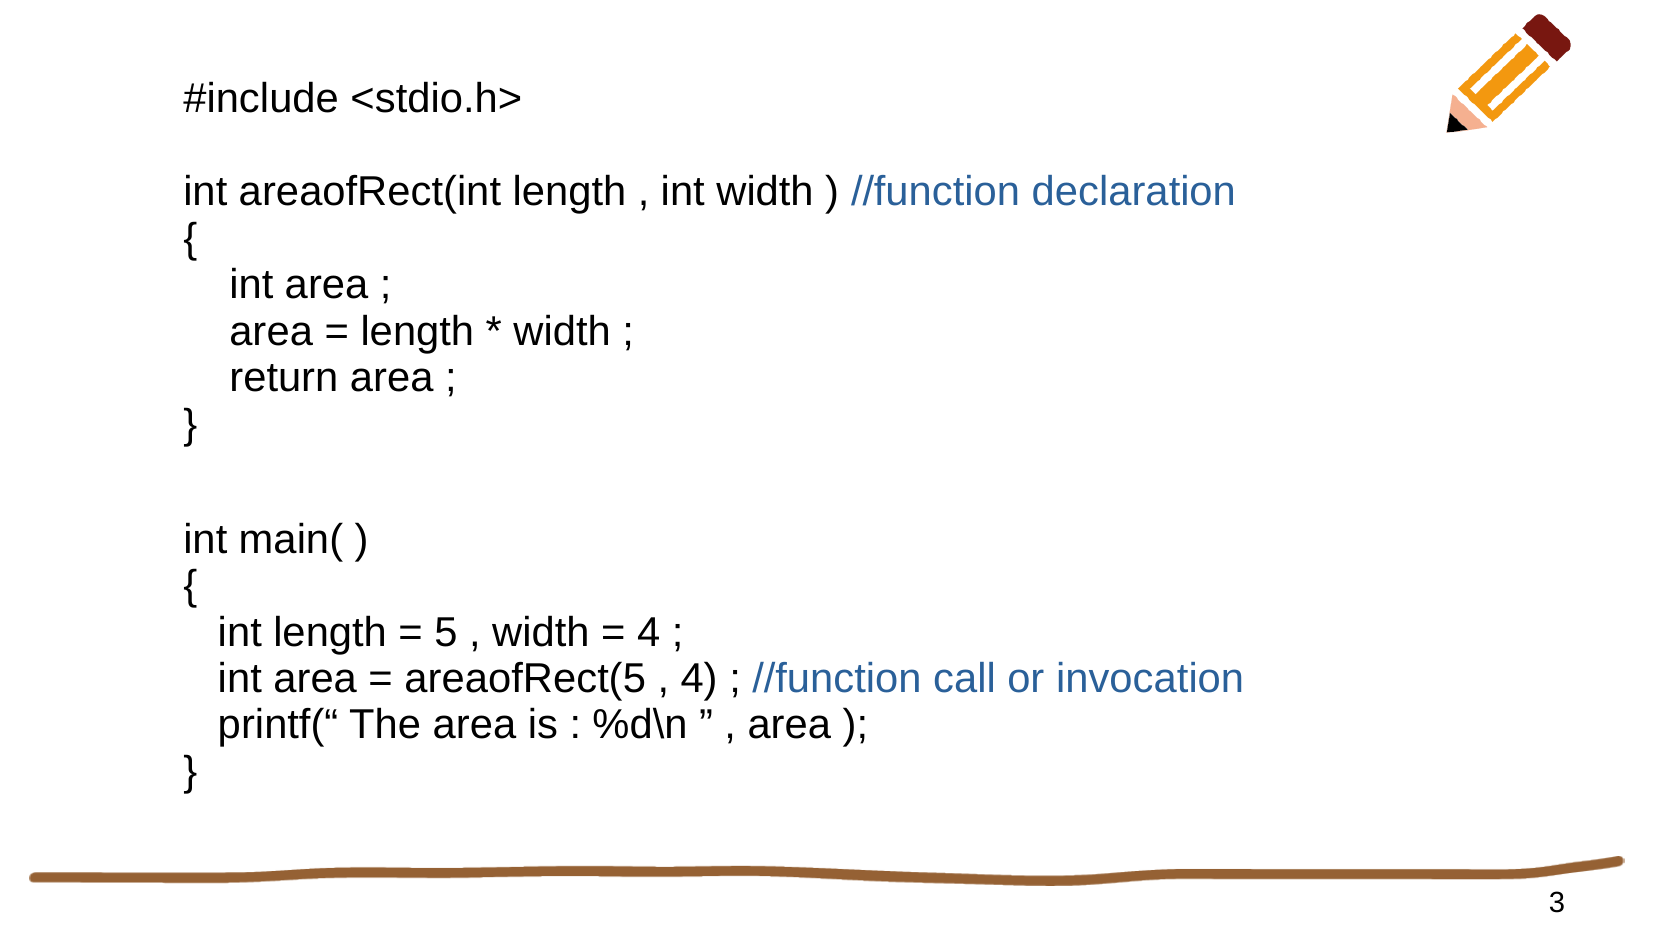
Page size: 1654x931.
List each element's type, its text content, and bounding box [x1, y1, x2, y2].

list #include <stdio.h> int areaofRect(int length , int width ) //function declaration { int area ; area = length * width ; return area ; } int main( ) { int length = 5 , width = 4 ; int area = areaofRect(5 , 4) ; //function call or invocation printf(“ The area is : %d\n ” , area ); } [112, 75, 1449, 826]
picture [29, 856, 1625, 886]
picture [1446, 14, 1571, 133]
